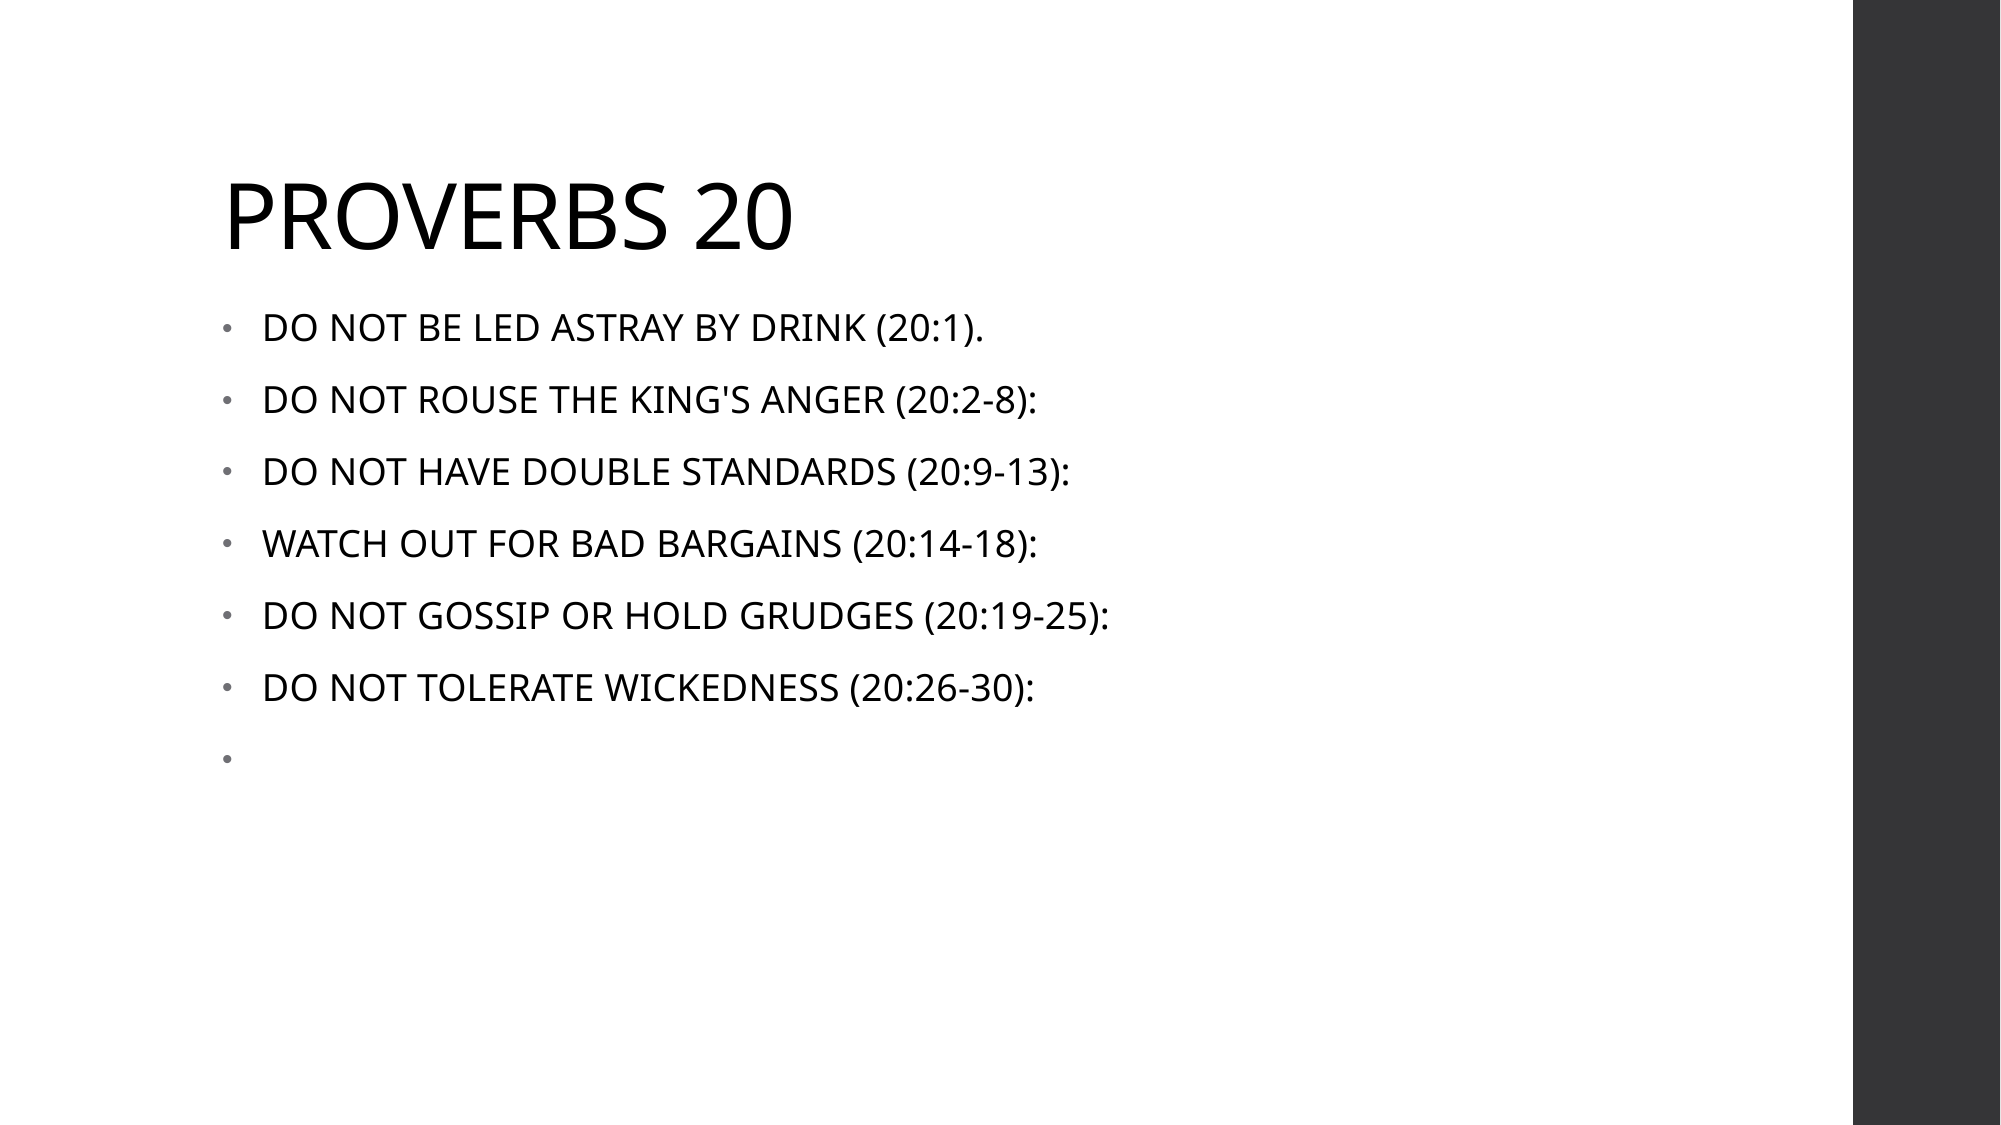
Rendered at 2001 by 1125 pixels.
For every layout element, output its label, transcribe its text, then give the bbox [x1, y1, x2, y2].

title PROVERBS 20 [206, 60, 1797, 278]
list DO NOT BE LED ASTRAY BY DRINK (20:1). DO NOT ROUSE THE KING'S ANGER (20:2-8): DO NOT HAVE DOUBLE STANDARDS (20:9-13): WATCH OUT FOR BAD BARGAINS (20:14-18): DO NOT GOSSIP OR HOLD GRUDGES (20:19-25): DO NOT TOLERATE WICKEDNESS (20:26-30): [206, 299, 1617, 1014]
